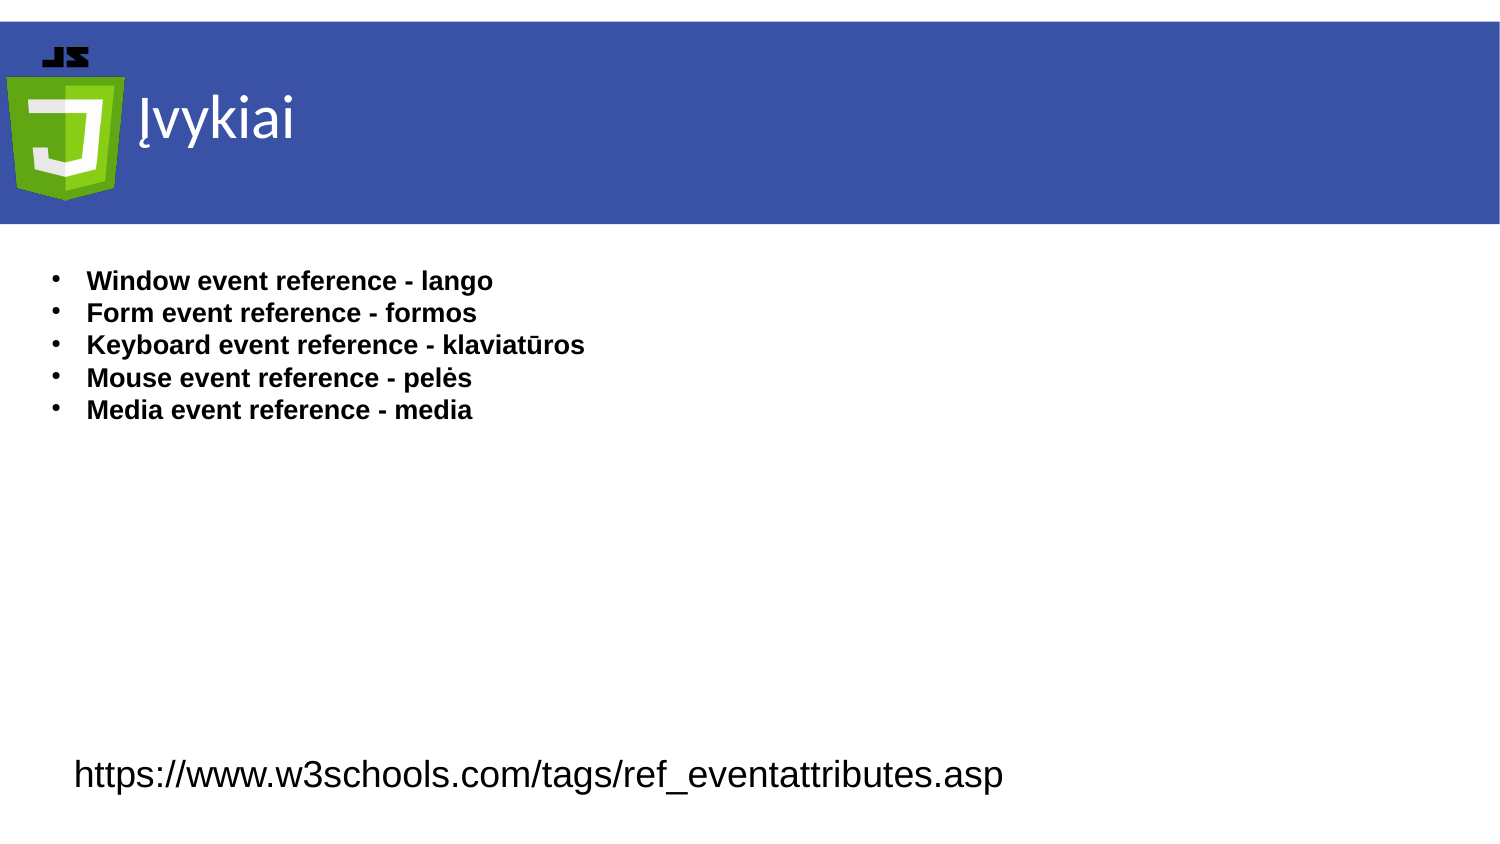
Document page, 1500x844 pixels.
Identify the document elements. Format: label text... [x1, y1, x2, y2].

text_box Window event reference - lango Form event reference - formos Keyboard event reference - klaviatūros Mouse event reference - pelės Media event reference - media [36, 247, 1389, 789]
text_box https://www.w3schools.com/tags/ref_eventattributes.asp [59, 746, 1020, 804]
title Įvykiai [125, 72, 1500, 167]
picture [5, 46, 125, 201]
